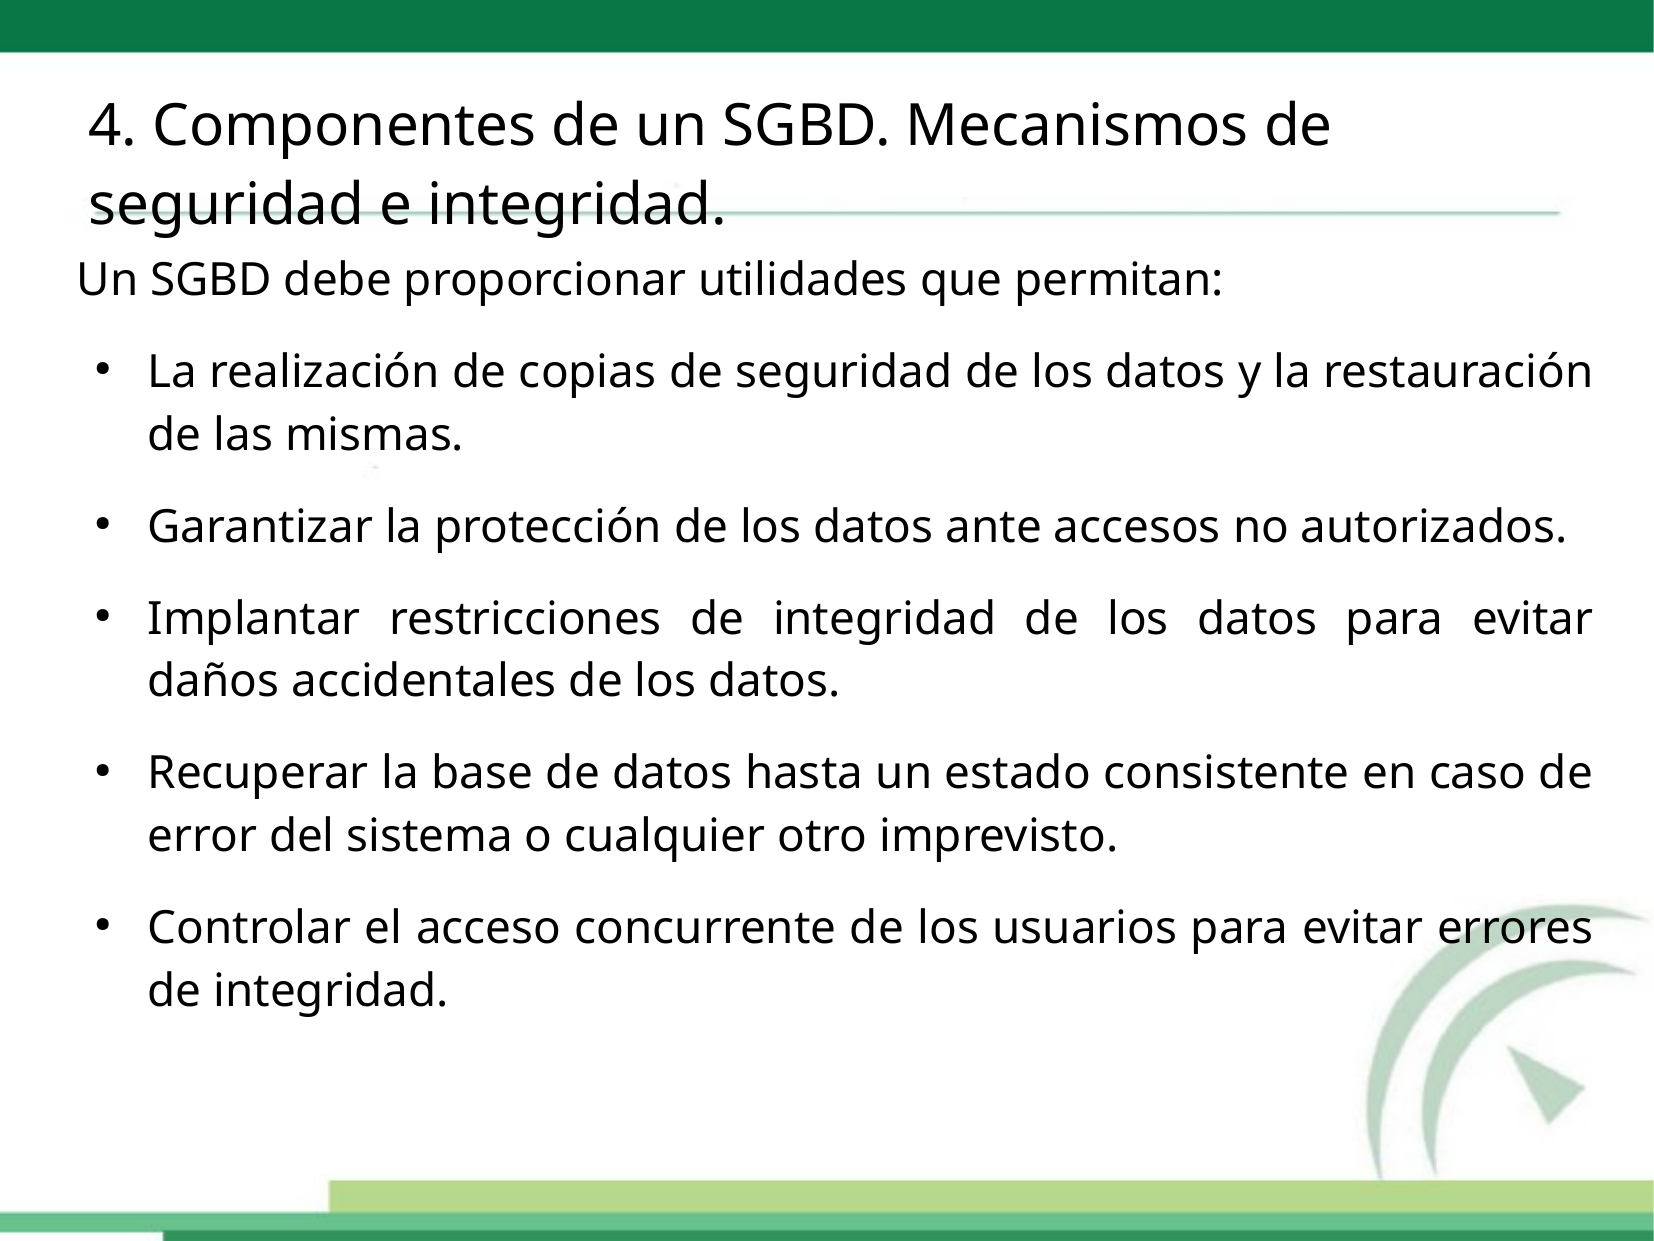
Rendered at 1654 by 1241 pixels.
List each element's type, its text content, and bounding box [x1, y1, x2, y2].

picture [0, 0, 1654, 1241]
list Un SGBD debe proporcionar utilidades que permitan: La realización de copias de seguridad de los datos y la restauración de las mismas. Garantizar la protección de los datos ante accesos no autorizados. Implantar restricciones de integridad de los datos para evitar daños accidentales de los datos. Recuperar la base de datos hasta un estado consistente en caso de error del sistema o cualquier otro imprevisto. Controlar el acceso concurrente de los usuarios para evitar errores de integridad. [76, 246, 1595, 1051]
title 4. Componentes de un SGBD. Mecanismos de seguridad e integridad. [88, 58, 1577, 246]
